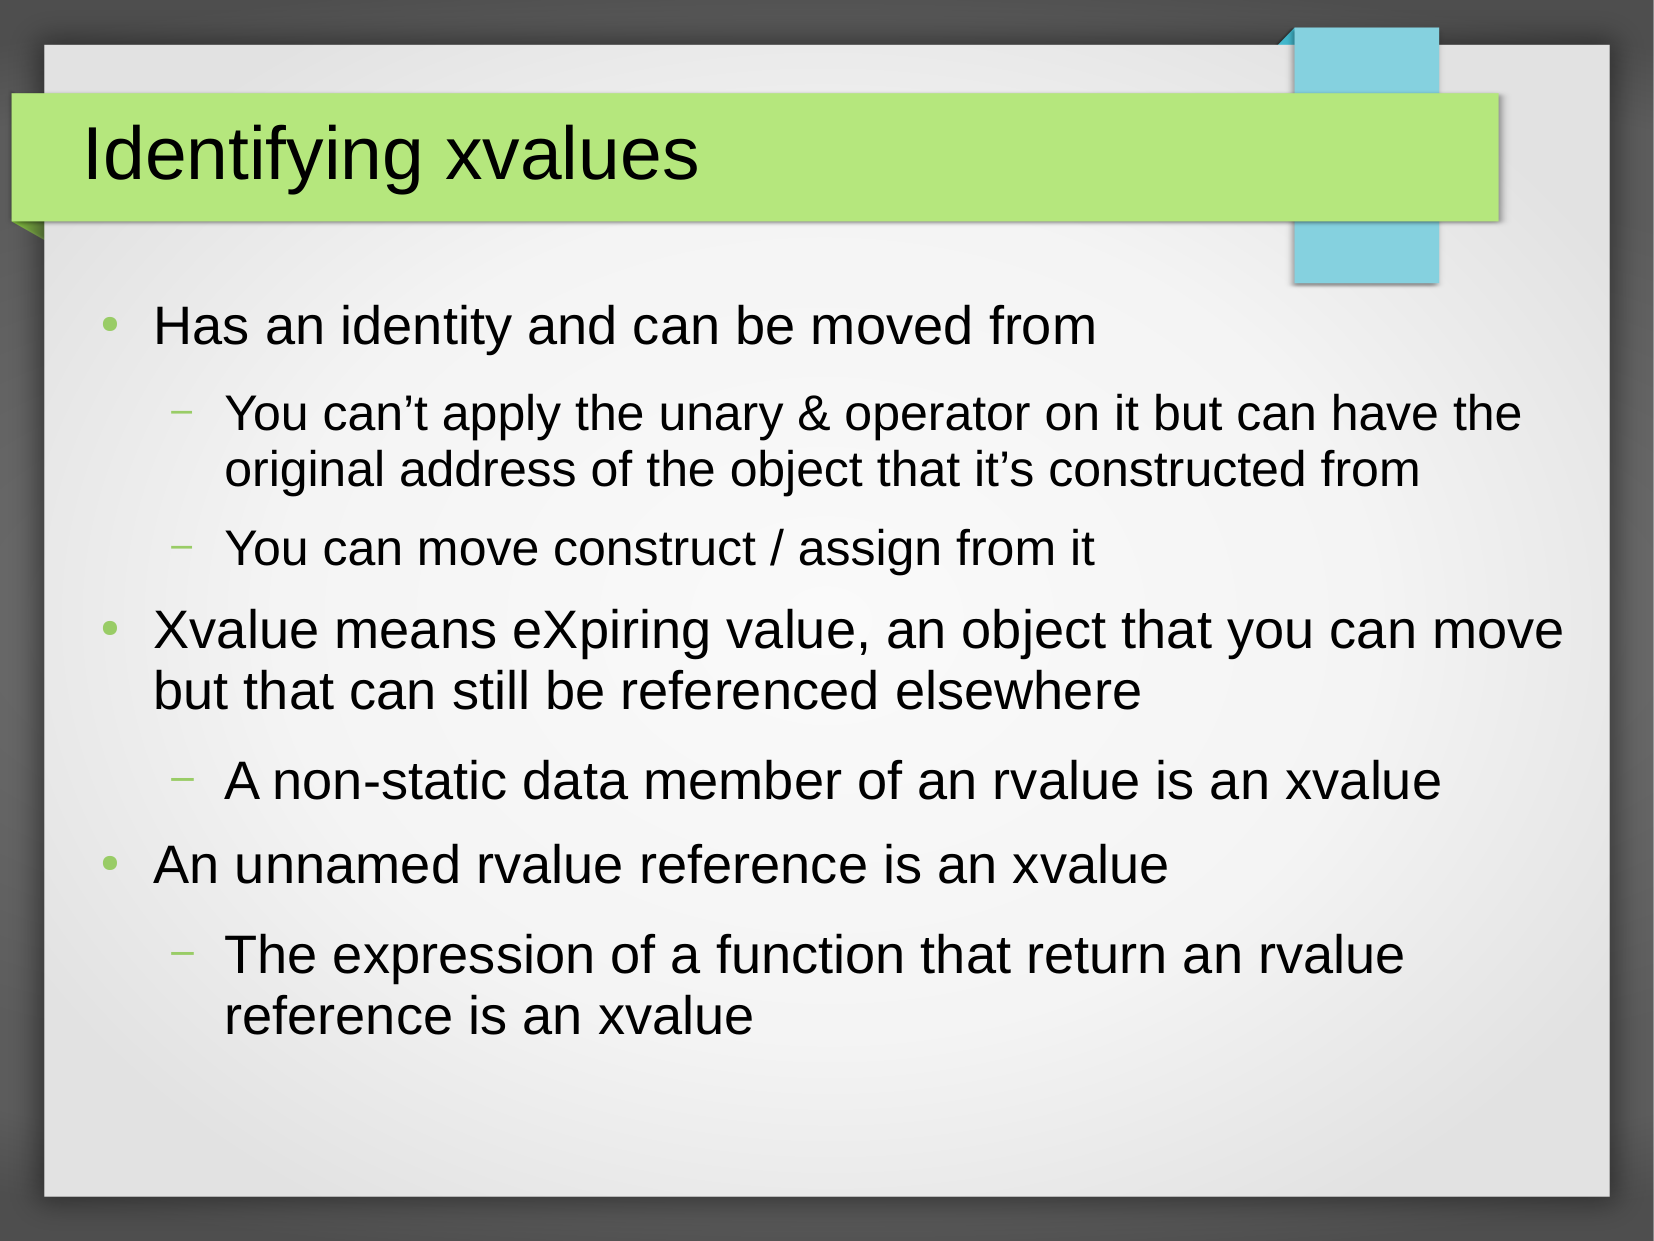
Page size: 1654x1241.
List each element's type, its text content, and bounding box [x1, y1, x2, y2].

picture [0, 0, 1654, 1241]
title Identifying xvalues [82, 94, 1264, 213]
list Has an identity and can be moved from You can’t apply the unary & operator on it but can have the original address of the object that it’s constructed from You can move construct / assign from it Xvalue means eXpiring value, an object that you can move but that can still be referenced elsewhere A non-static data member of an rvalue is an xvalue An unnamed rvalue reference is an xvalue The expression of a function that return an rvalue reference is an xvalue [82, 295, 1571, 1111]
